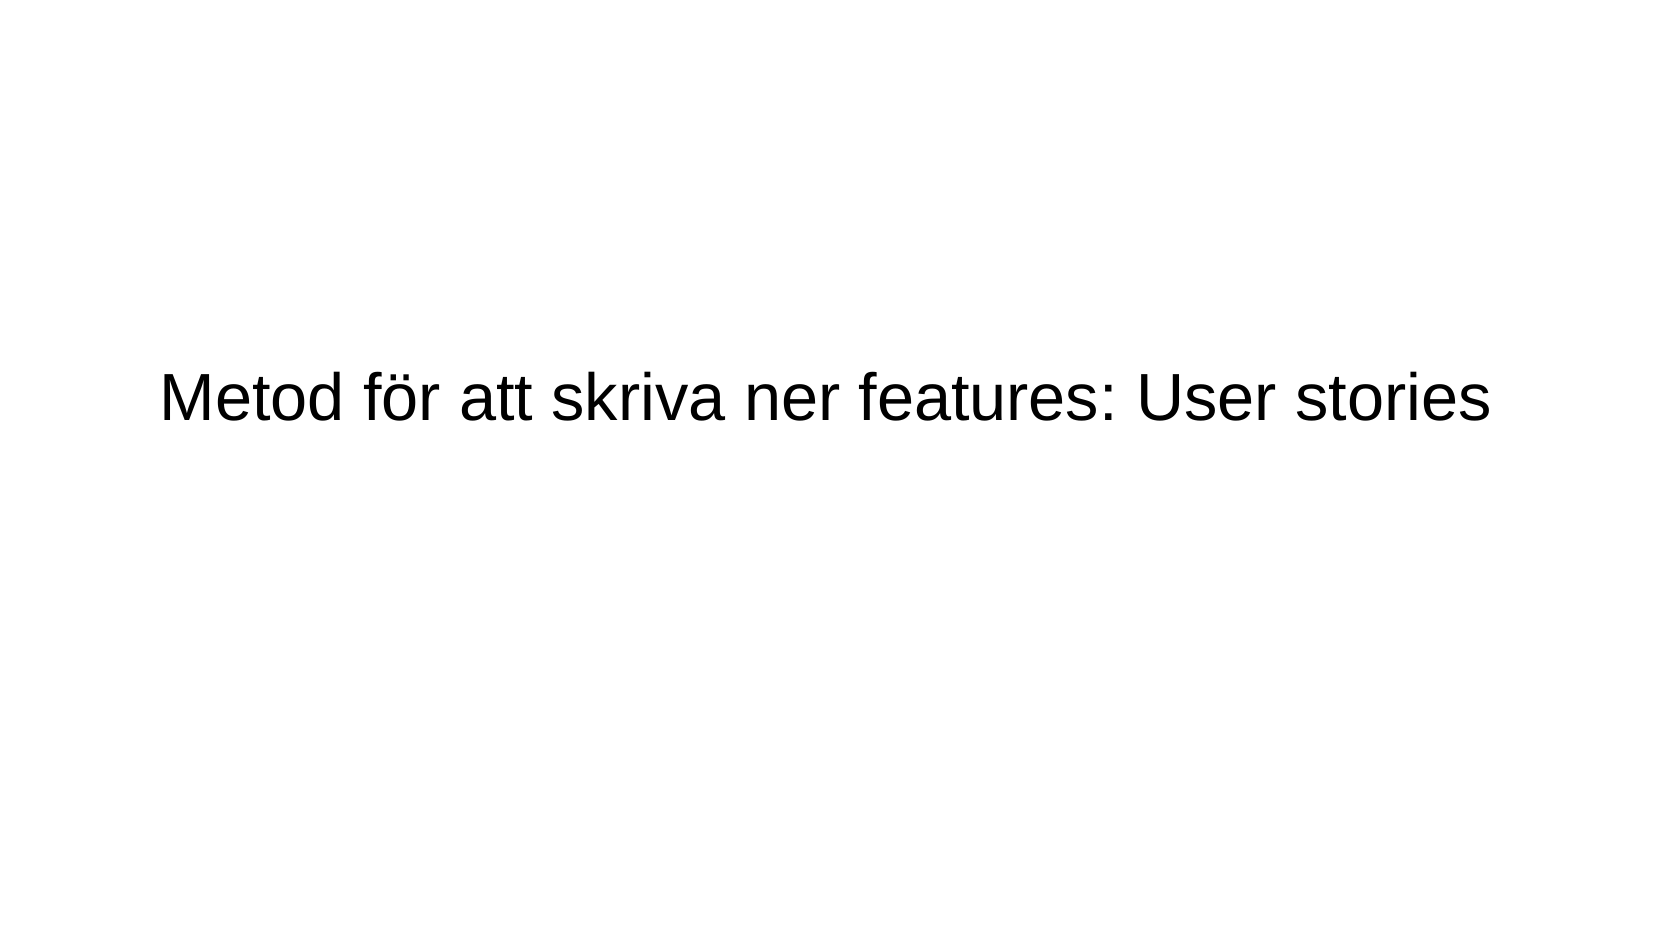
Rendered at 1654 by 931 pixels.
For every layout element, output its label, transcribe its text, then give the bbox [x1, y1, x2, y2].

subtitle Metod för att skriva ner features: User stories [82, 37, 1571, 757]
